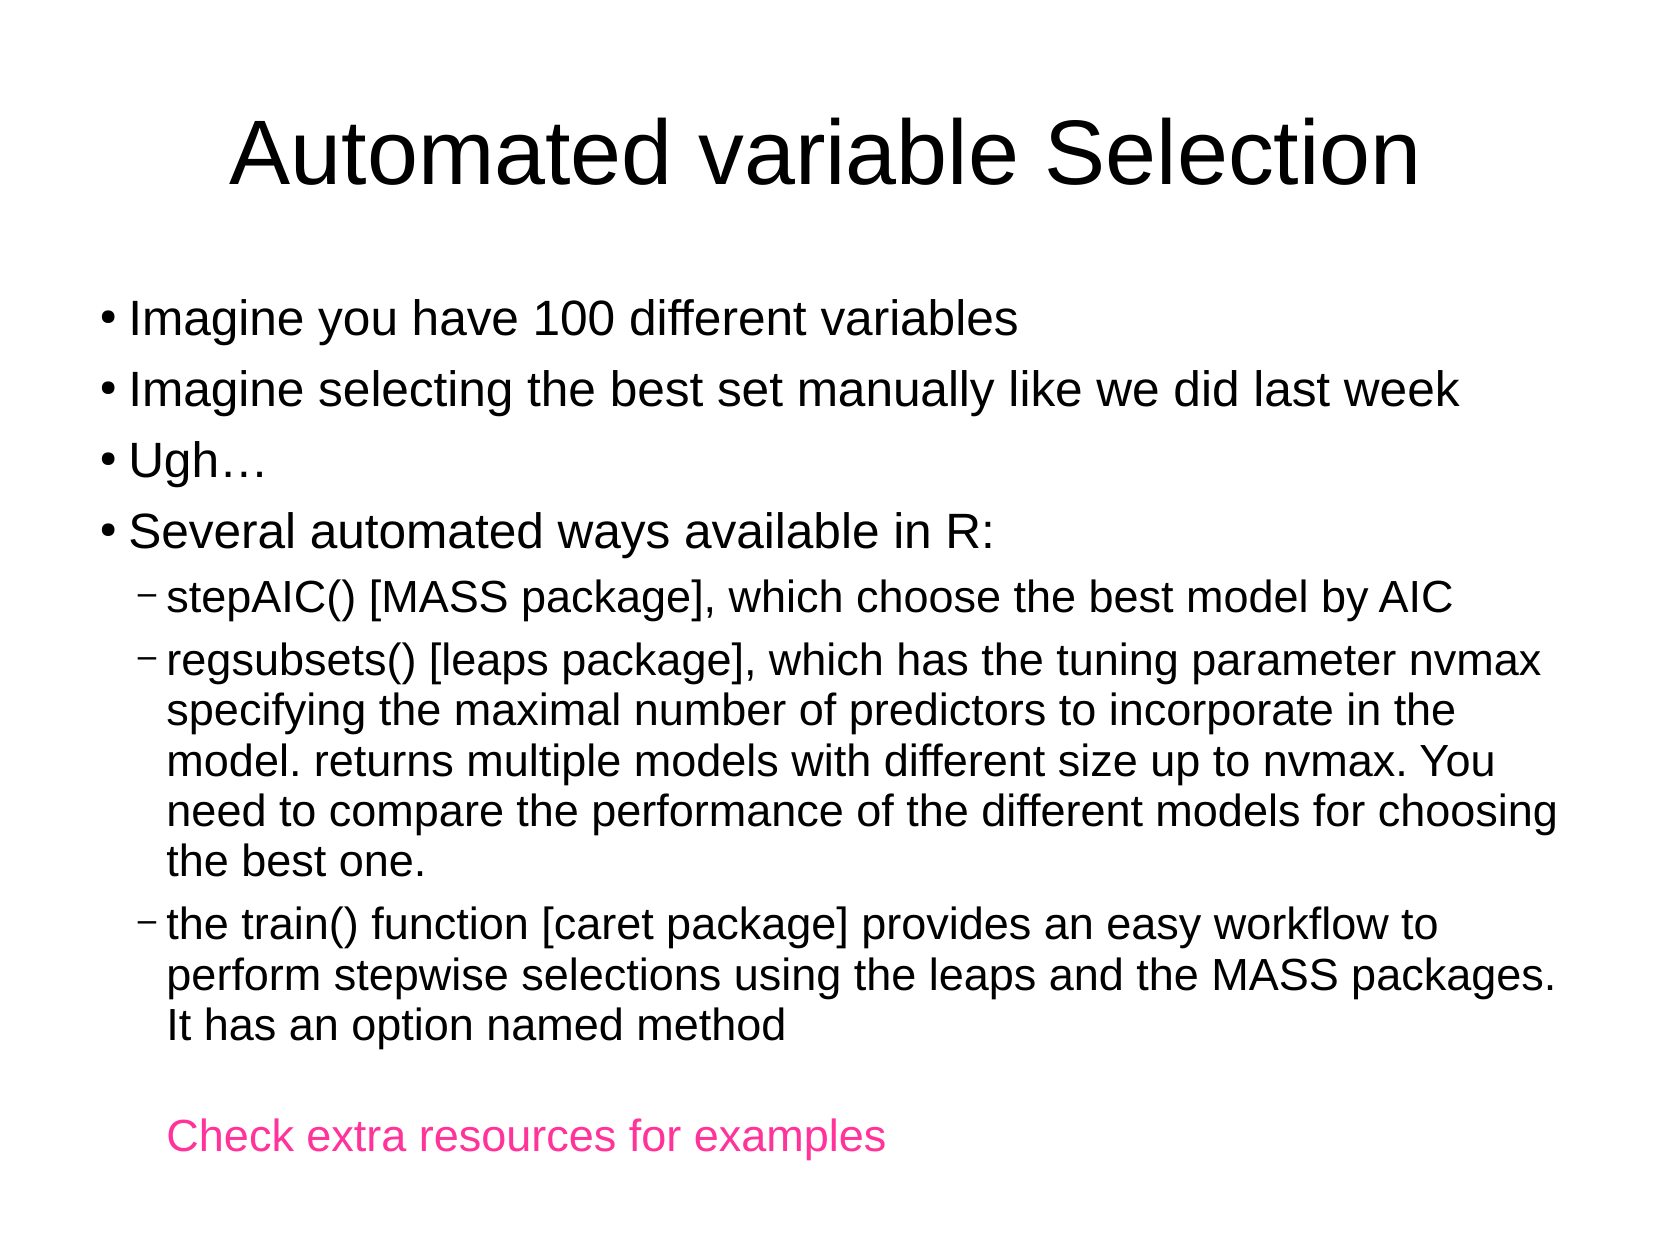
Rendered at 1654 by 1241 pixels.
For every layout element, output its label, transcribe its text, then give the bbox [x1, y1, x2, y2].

list Imagine you have 100 different variables Imagine selecting the best set manually like we did last week Ugh… Several automated ways available in R: stepAIC() [MASS package], which choose the best model by AIC regsubsets() [leaps package], which has the tuning parameter nvmax specifying the maximal number of predictors to incorporate in the model. returns multiple models with different size up to nvmax. You need to compare the performance of the different models for choosing the best one. the train() function [caret package] provides an easy workflow to perform stepwise selections using the leaps and the MASS packages. It has an option named method Check extra resources for examples [90, 290, 1571, 1171]
title Automated variable Selection [82, 49, 1571, 257]
